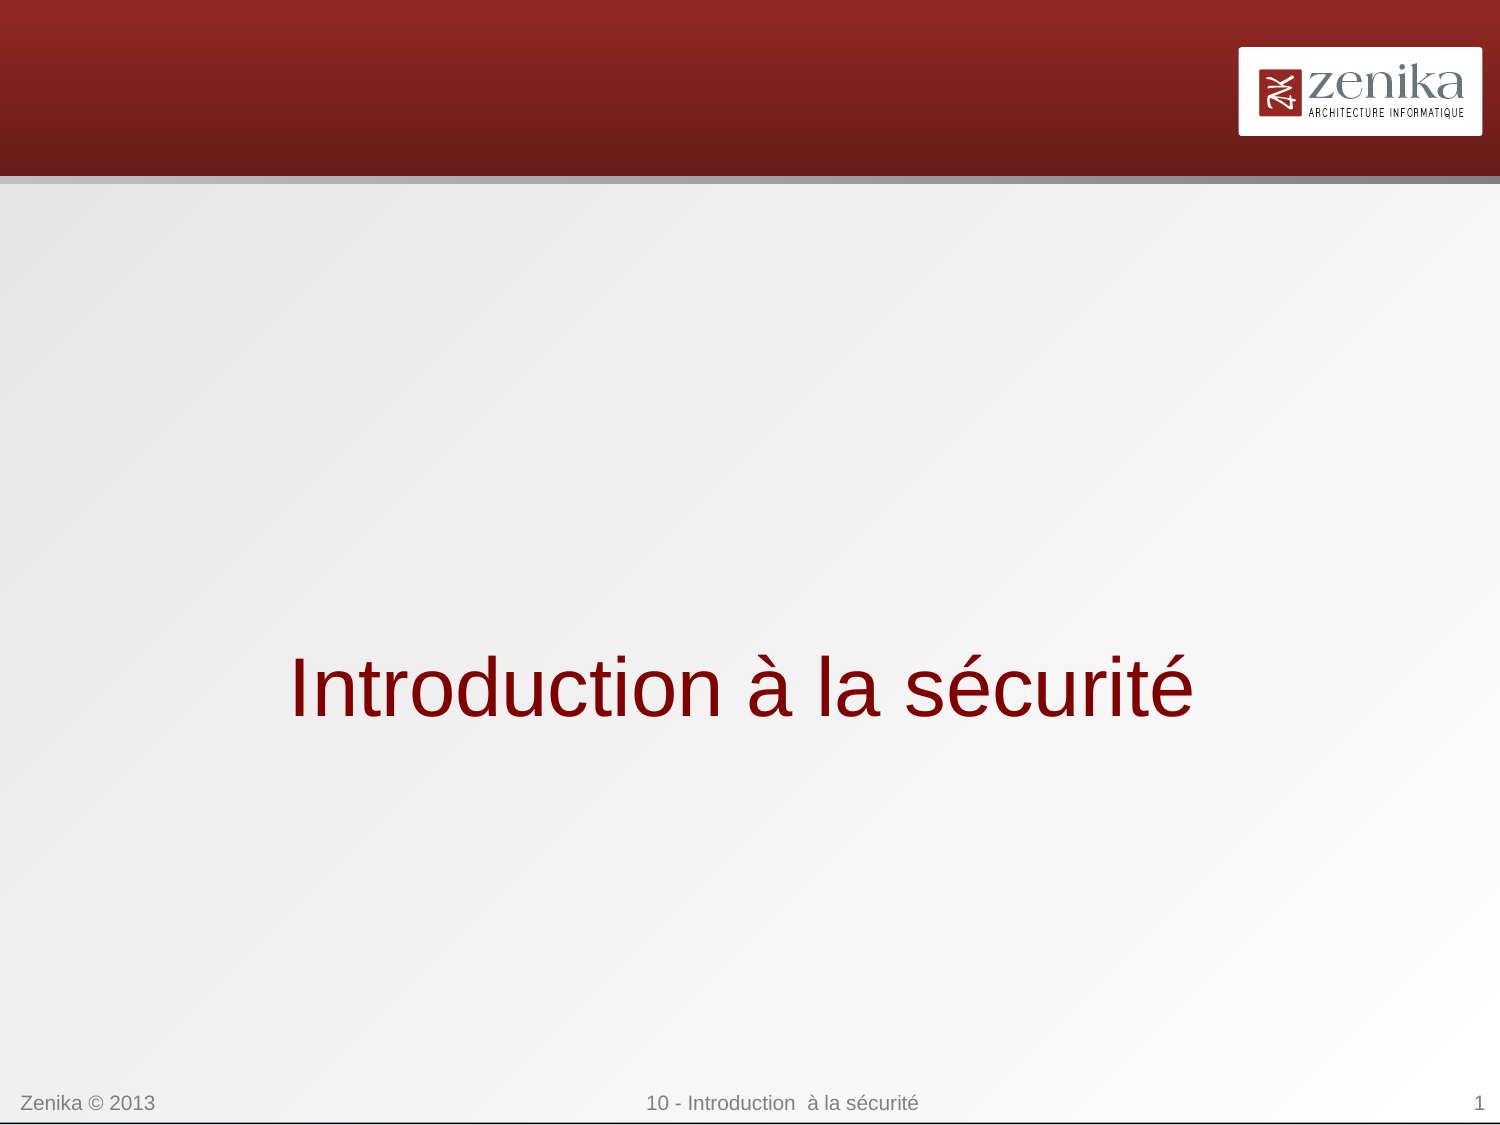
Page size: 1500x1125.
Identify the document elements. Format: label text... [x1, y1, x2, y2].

picture [1257, 58, 1464, 125]
subtitle Introduction à la sécurité [50, 249, 1435, 1079]
